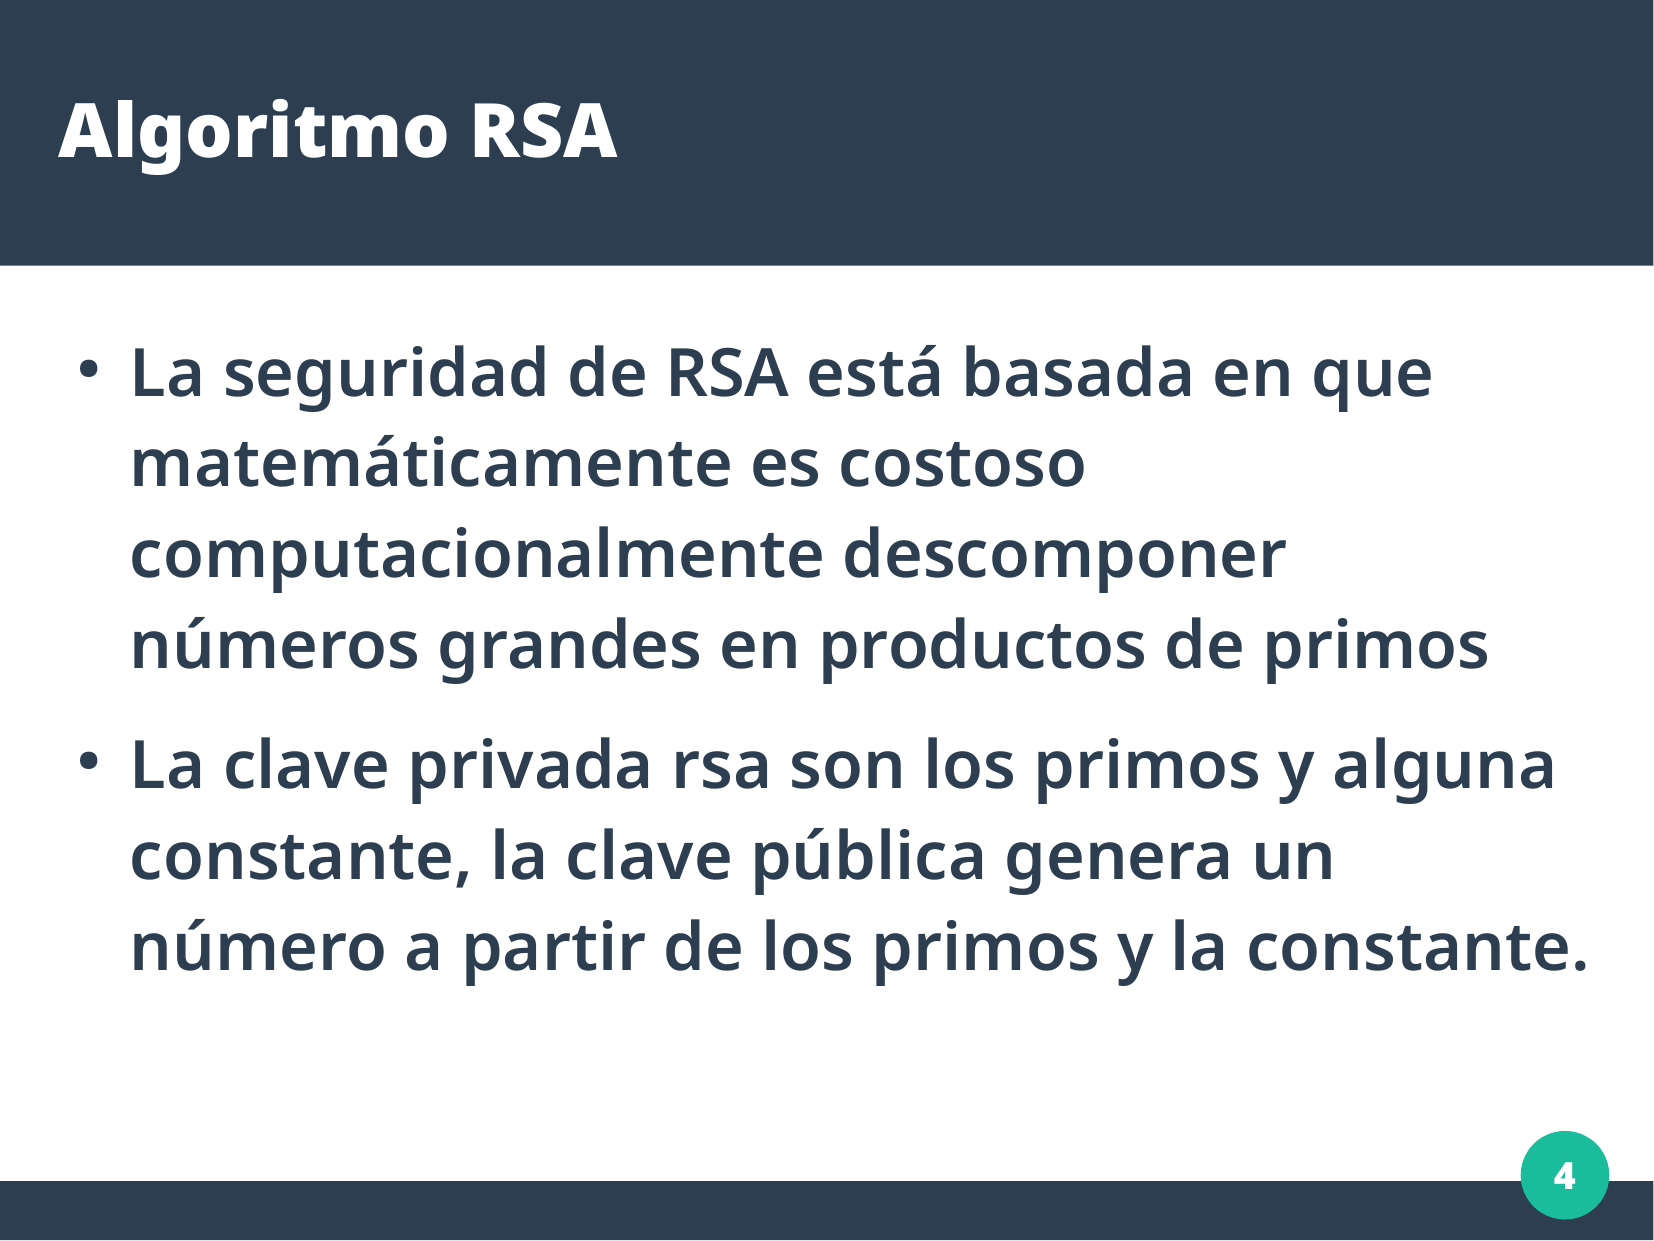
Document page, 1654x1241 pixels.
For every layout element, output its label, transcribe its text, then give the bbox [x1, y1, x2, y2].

list La seguridad de RSA está basada en que matemáticamente es costoso computacionalmente descomponer números grandes en productos de primos La clave privada rsa son los primos y alguna constante, la clave pública genera un número a partir de los primos y la constante. [59, 324, 1595, 1152]
title Algoritmo RSA [59, 49, 1595, 207]
